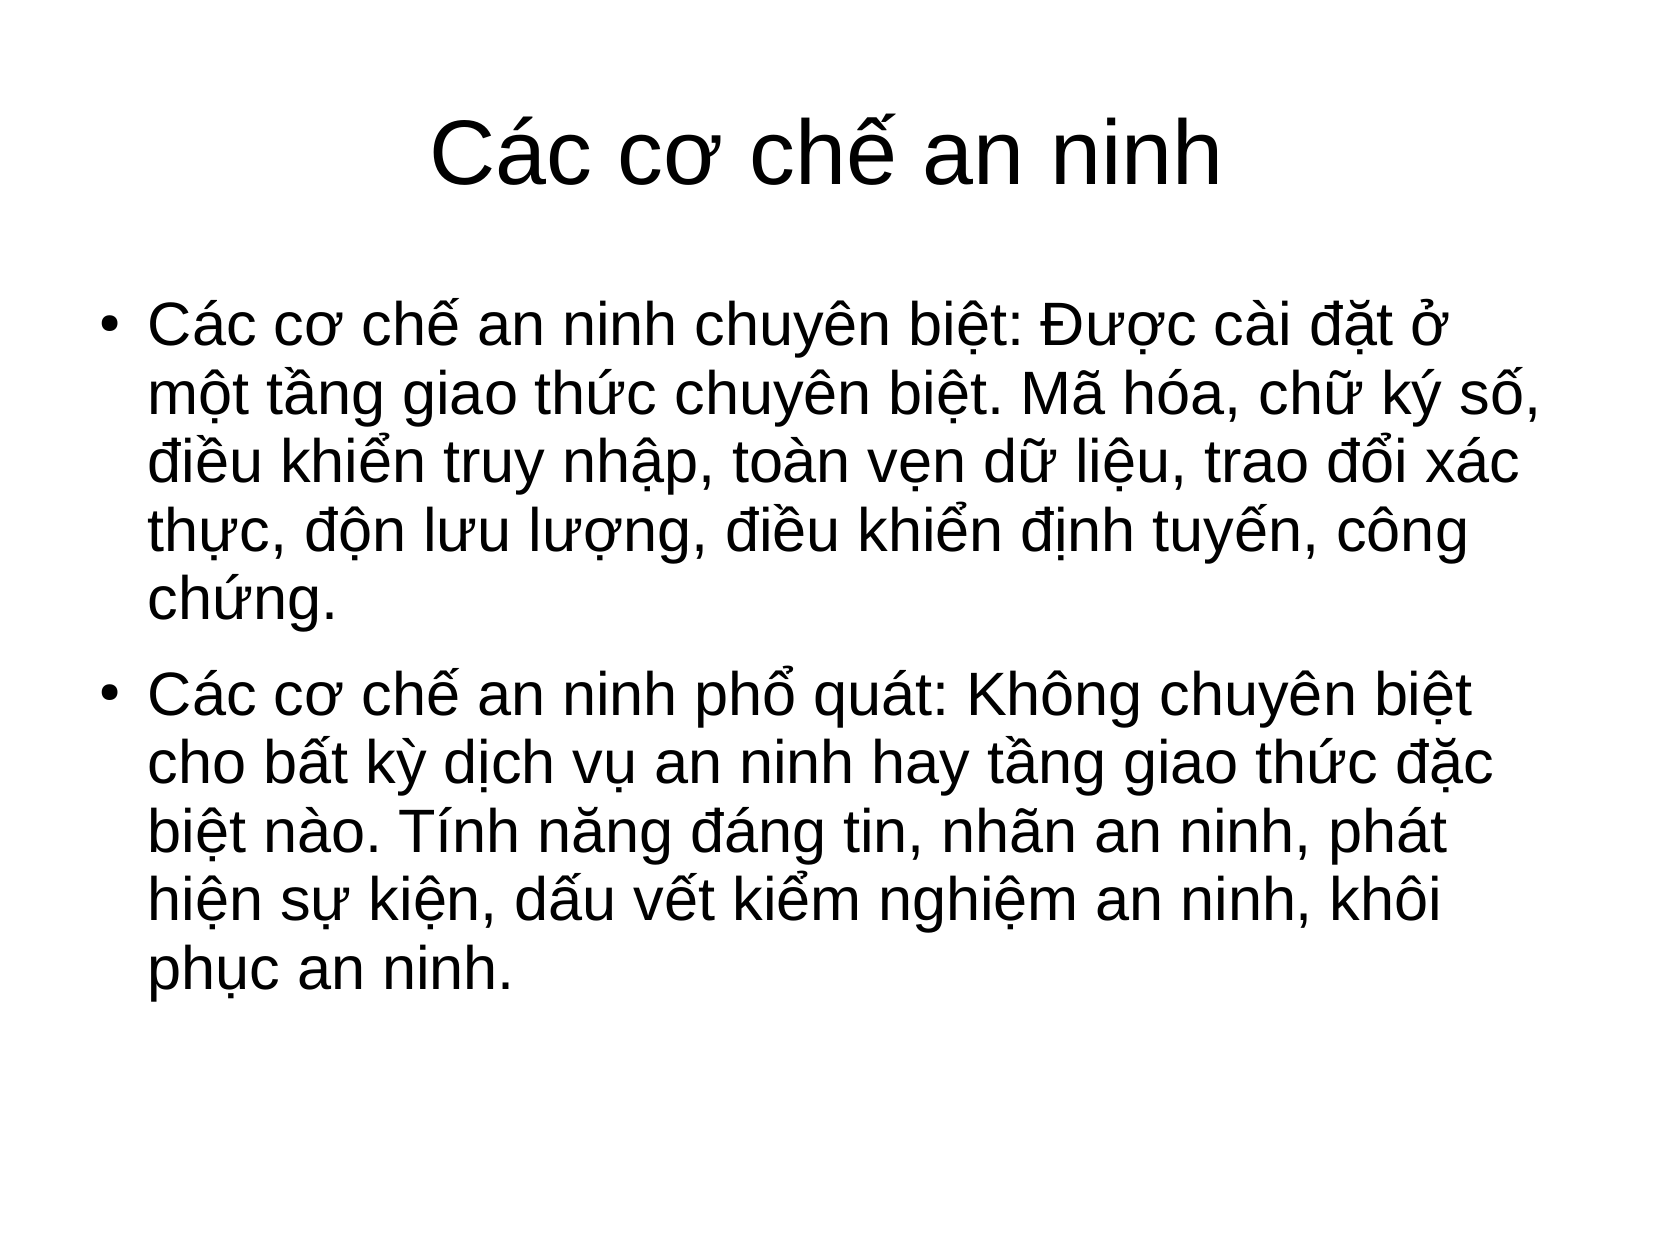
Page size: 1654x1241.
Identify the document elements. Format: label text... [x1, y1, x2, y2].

title Các cơ chế an ninh [82, 49, 1571, 257]
list Các cơ chế an ninh chuyên biệt: Được cài đặt ở một tầng giao thức chuyên biệt. Mã hóa, chữ ký số, điều khiển truy nhập, toàn vẹn dữ liệu, trao đổi xác thực, độn lưu lượng, điều khiển định tuyến, công chứng. Các cơ chế an ninh phổ quát: Không chuyên biệt cho bất kỳ dịch vụ an ninh hay tầng giao thức đặc biệt nào. Tính năng đáng tin, nhãn an ninh, phát hiện sự kiện, dấu vết kiểm nghiệm an ninh, khôi phục an ninh. [82, 290, 1571, 1010]
